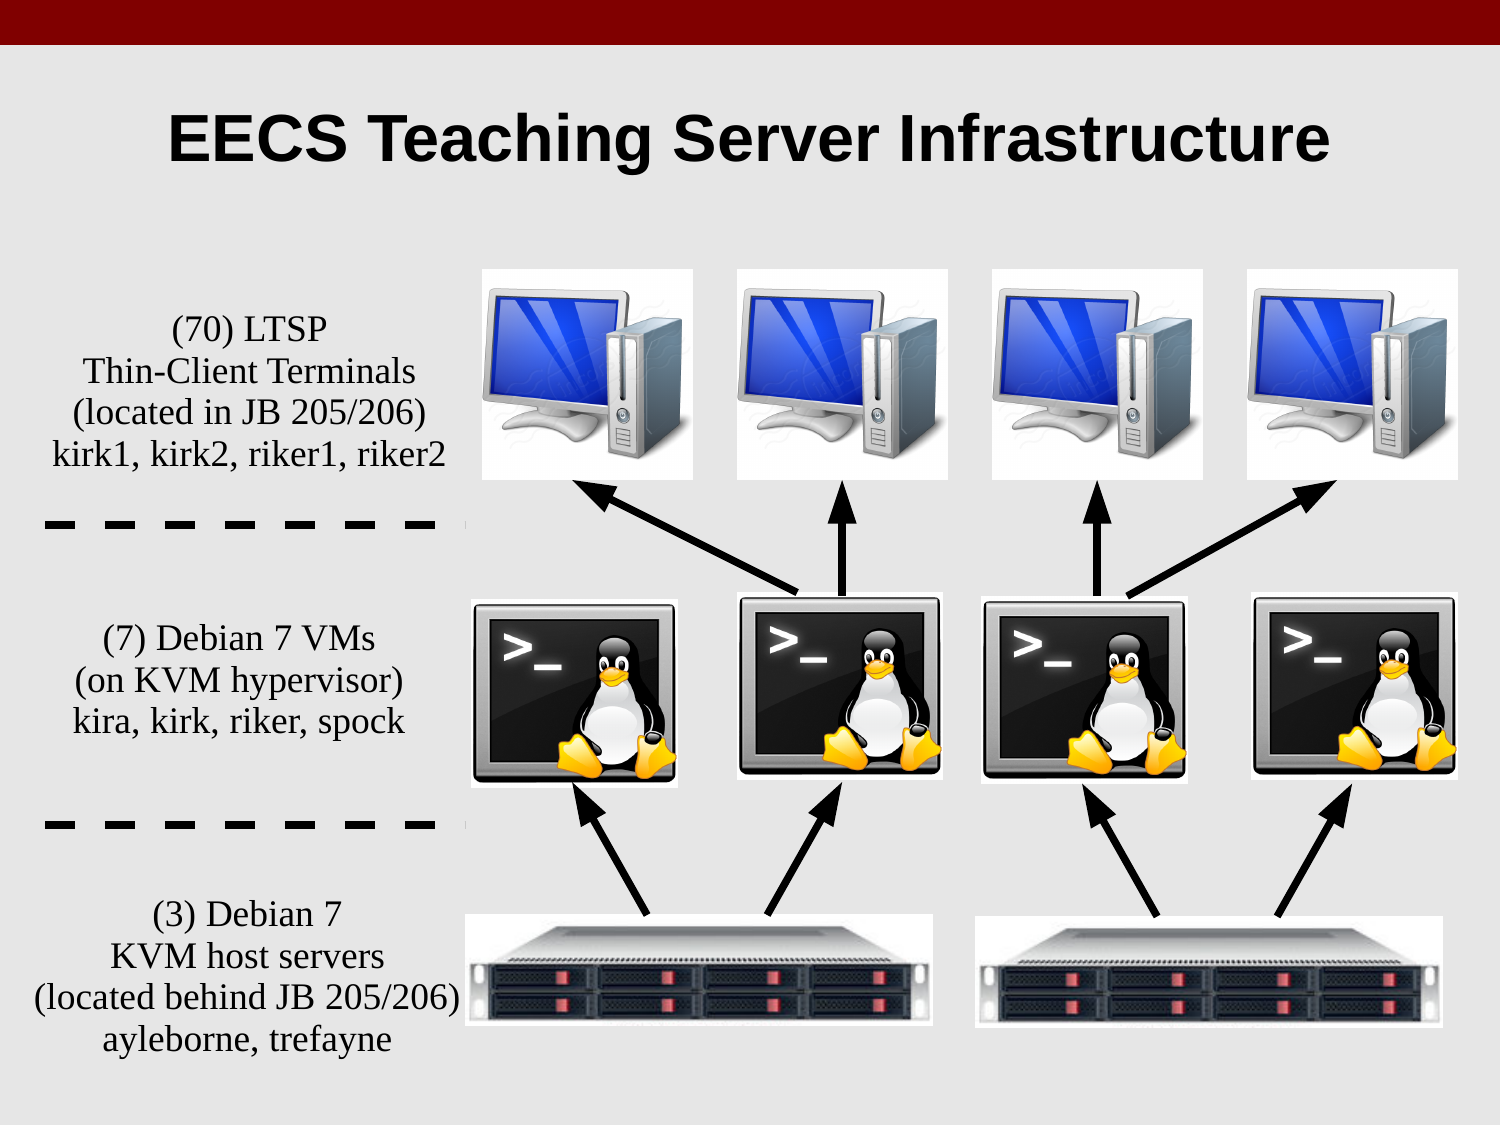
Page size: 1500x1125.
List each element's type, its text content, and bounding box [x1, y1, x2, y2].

text_box (3) Debian 7 KVM host servers (located behind JB 205/206) ayleborne, trefayne [15, 885, 481, 1069]
title EECS Teaching Server Infrastructure [75, 44, 1425, 233]
picture [1247, 269, 1458, 480]
picture [975, 916, 1443, 1028]
picture [481, 914, 933, 1026]
picture [992, 269, 1203, 480]
picture [981, 596, 1188, 784]
picture [471, 599, 678, 788]
text_box (7) Debian 7 VMs (on KVM hypervisor) kira, kirk, riker, spock [6, 609, 472, 751]
picture [737, 592, 943, 781]
picture [1251, 592, 1458, 781]
picture [737, 269, 948, 480]
text_box (70) LTSP Thin-Client Terminals (located in JB 205/206) kirk1, kirk2, riker1, riker2 [17, 299, 483, 484]
picture [482, 269, 693, 480]
